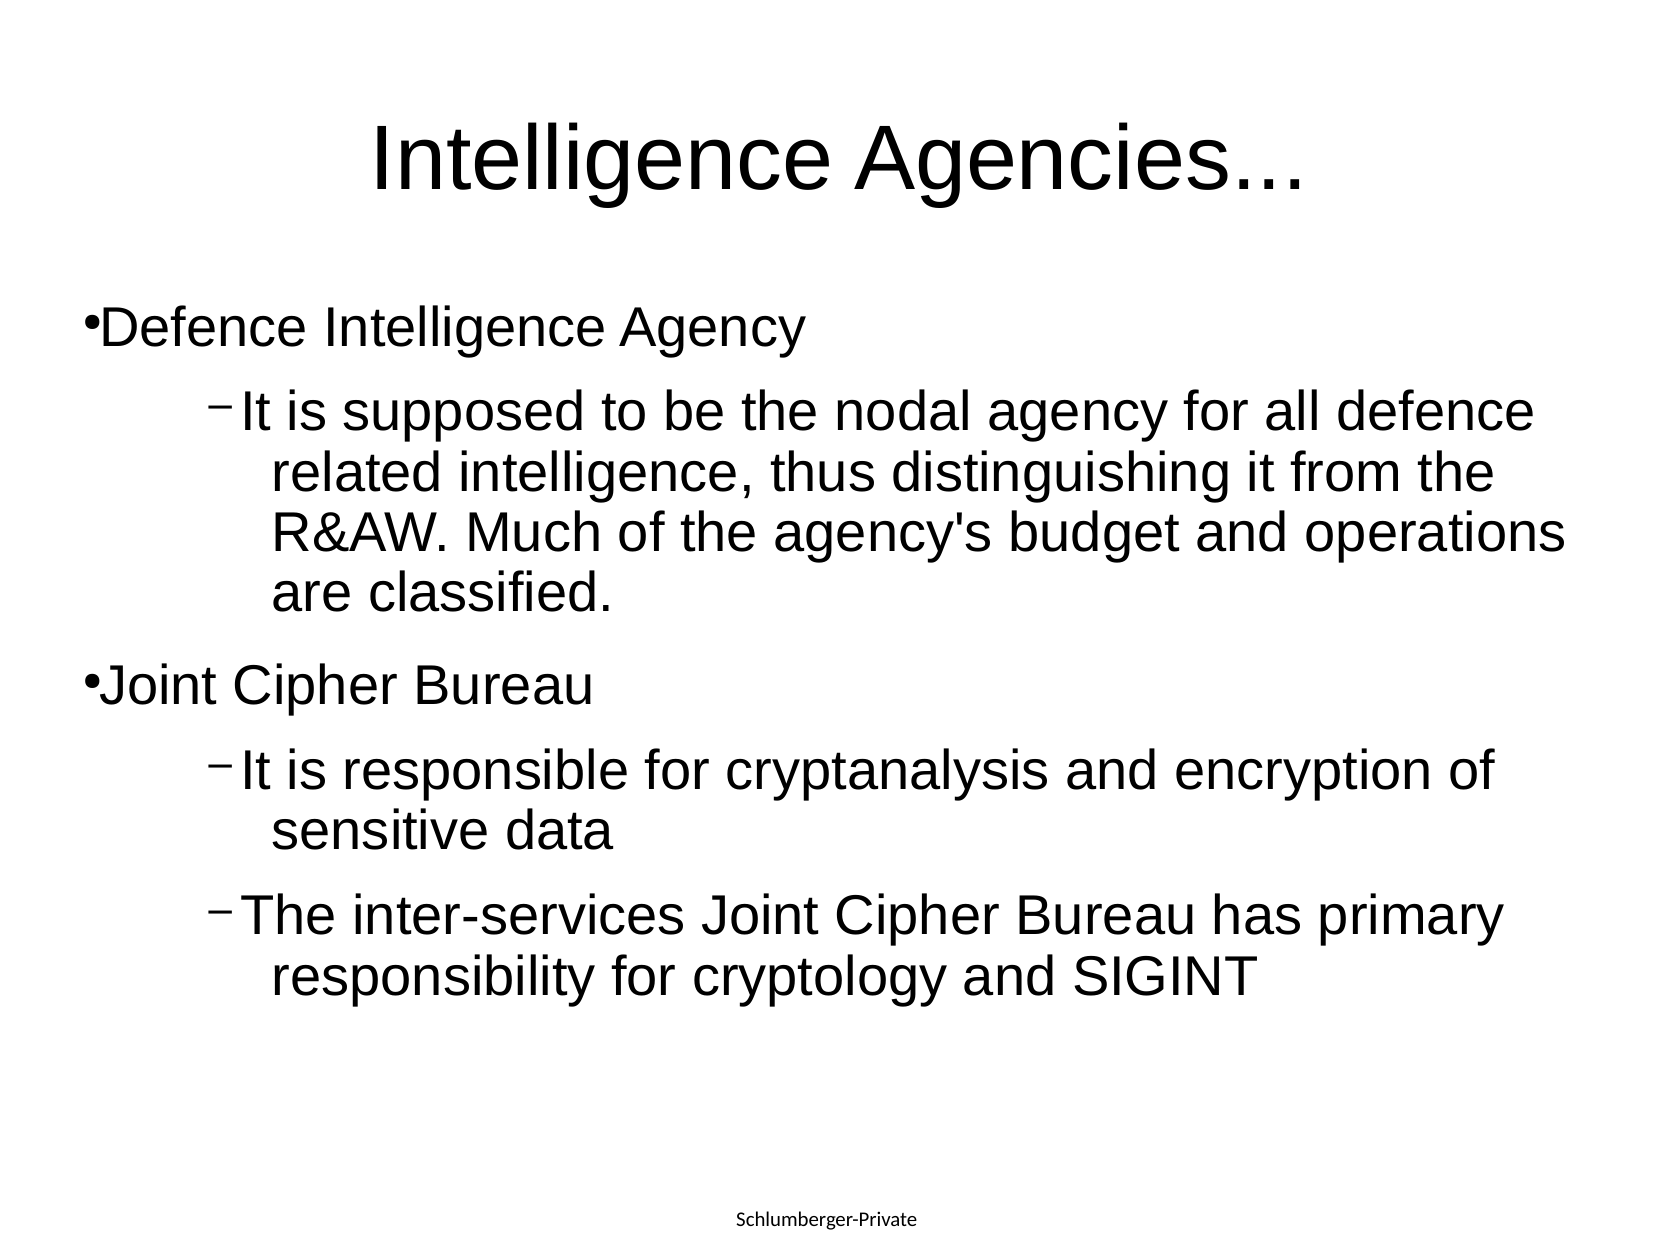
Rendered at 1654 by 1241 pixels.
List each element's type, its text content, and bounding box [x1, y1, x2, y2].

list Defence Intelligence Agency It is supposed to be the nodal agency for all defence related intelligence, thus distinguishing it from the R&AW. Much of the agency's budget and operations are classified. Joint Cipher Bureau It is responsible for cryptanalysis and encryption of sensitive data The inter-services Joint Cipher Bureau has primary responsibility for cryptology and SIGINT [82, 290, 1571, 1010]
title Intelligence Agencies... [82, 49, 1571, 257]
